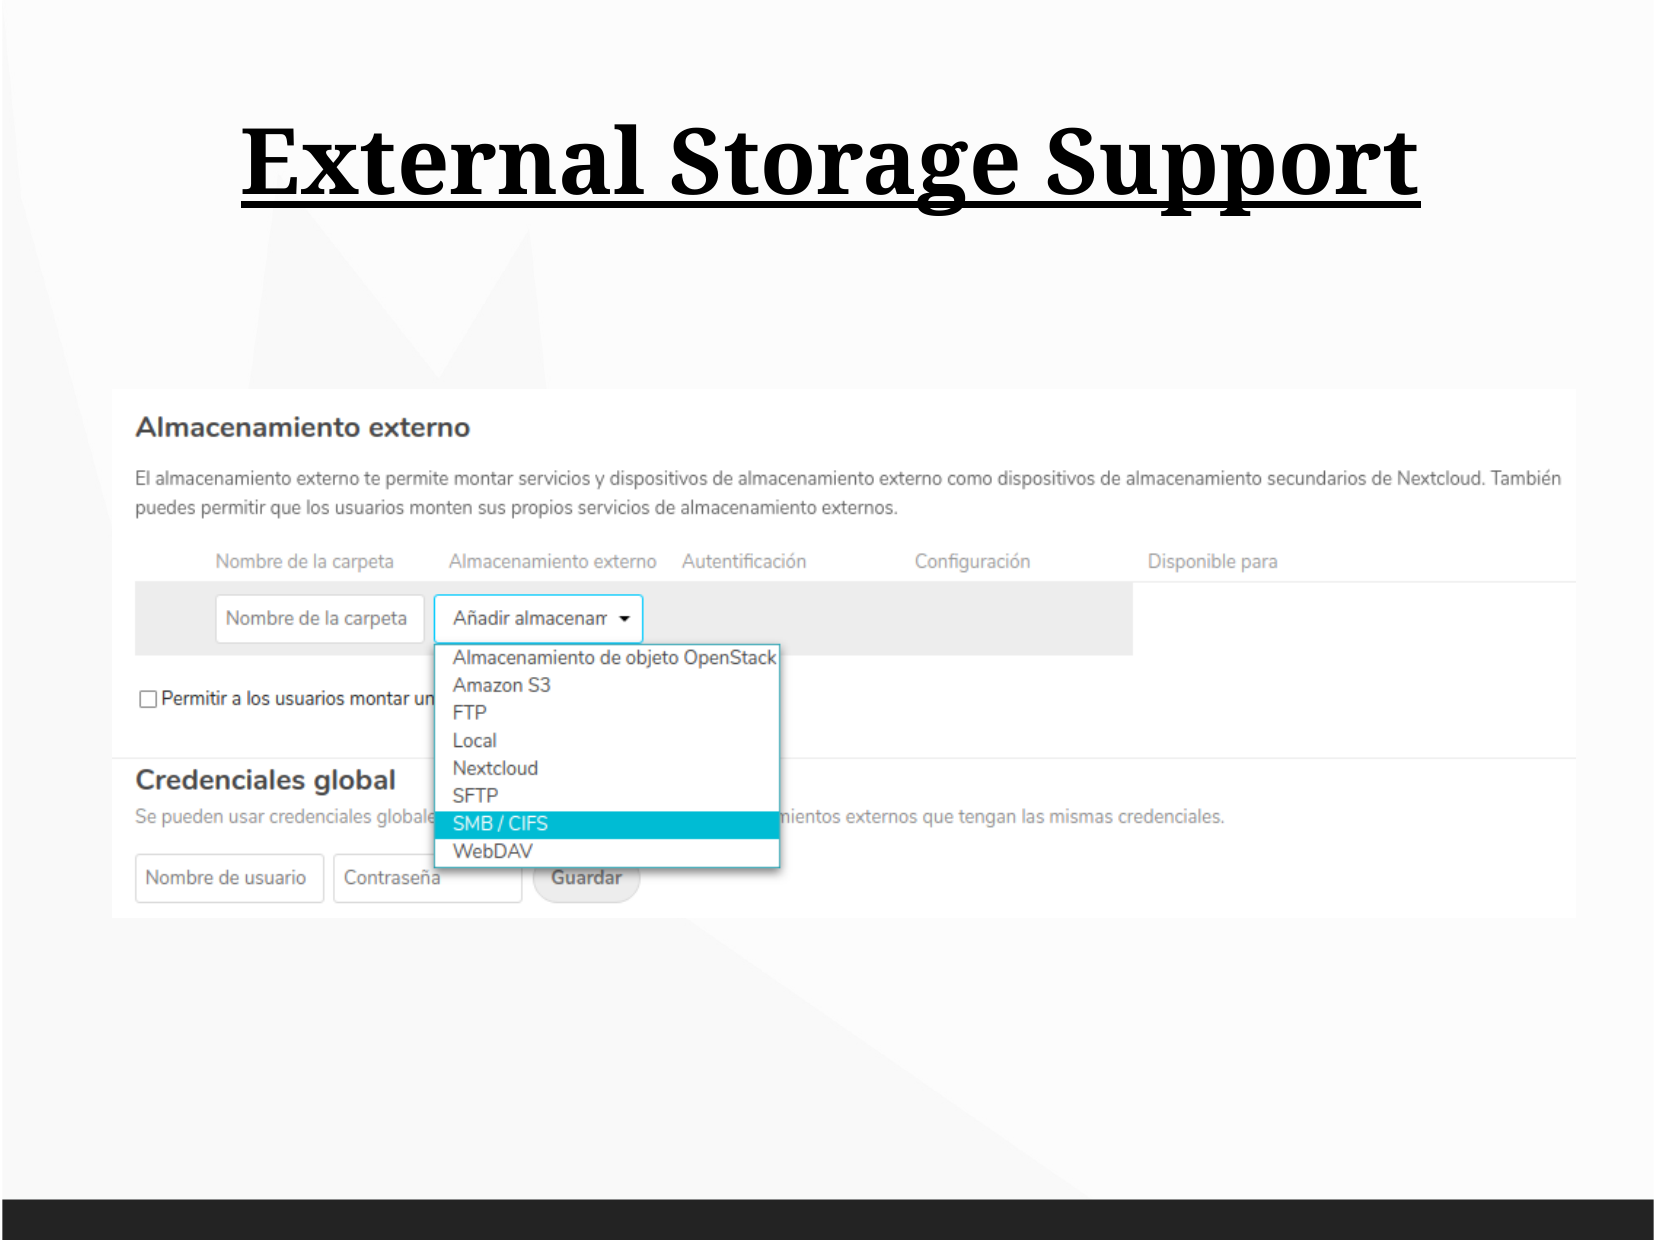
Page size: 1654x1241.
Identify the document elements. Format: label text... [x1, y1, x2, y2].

picture [2, 0, 1654, 1241]
title External Storage Support [86, 55, 1576, 263]
